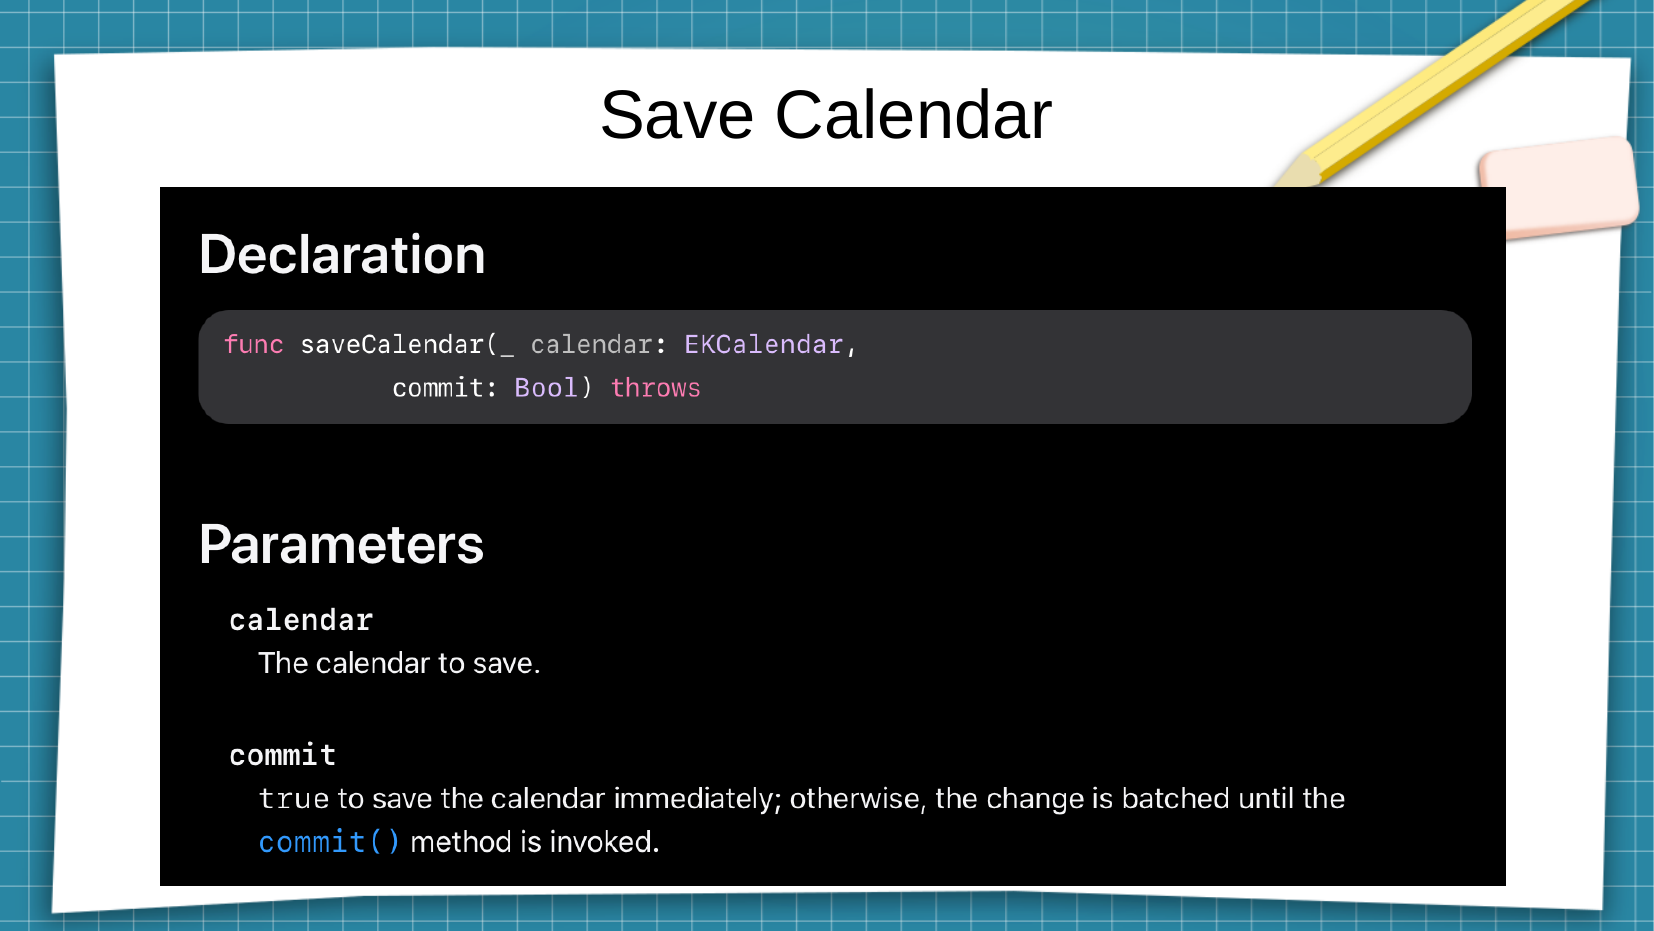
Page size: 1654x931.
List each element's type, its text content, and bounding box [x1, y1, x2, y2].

picture [0, 0, 1654, 931]
title Save Calendar [82, 37, 1571, 193]
